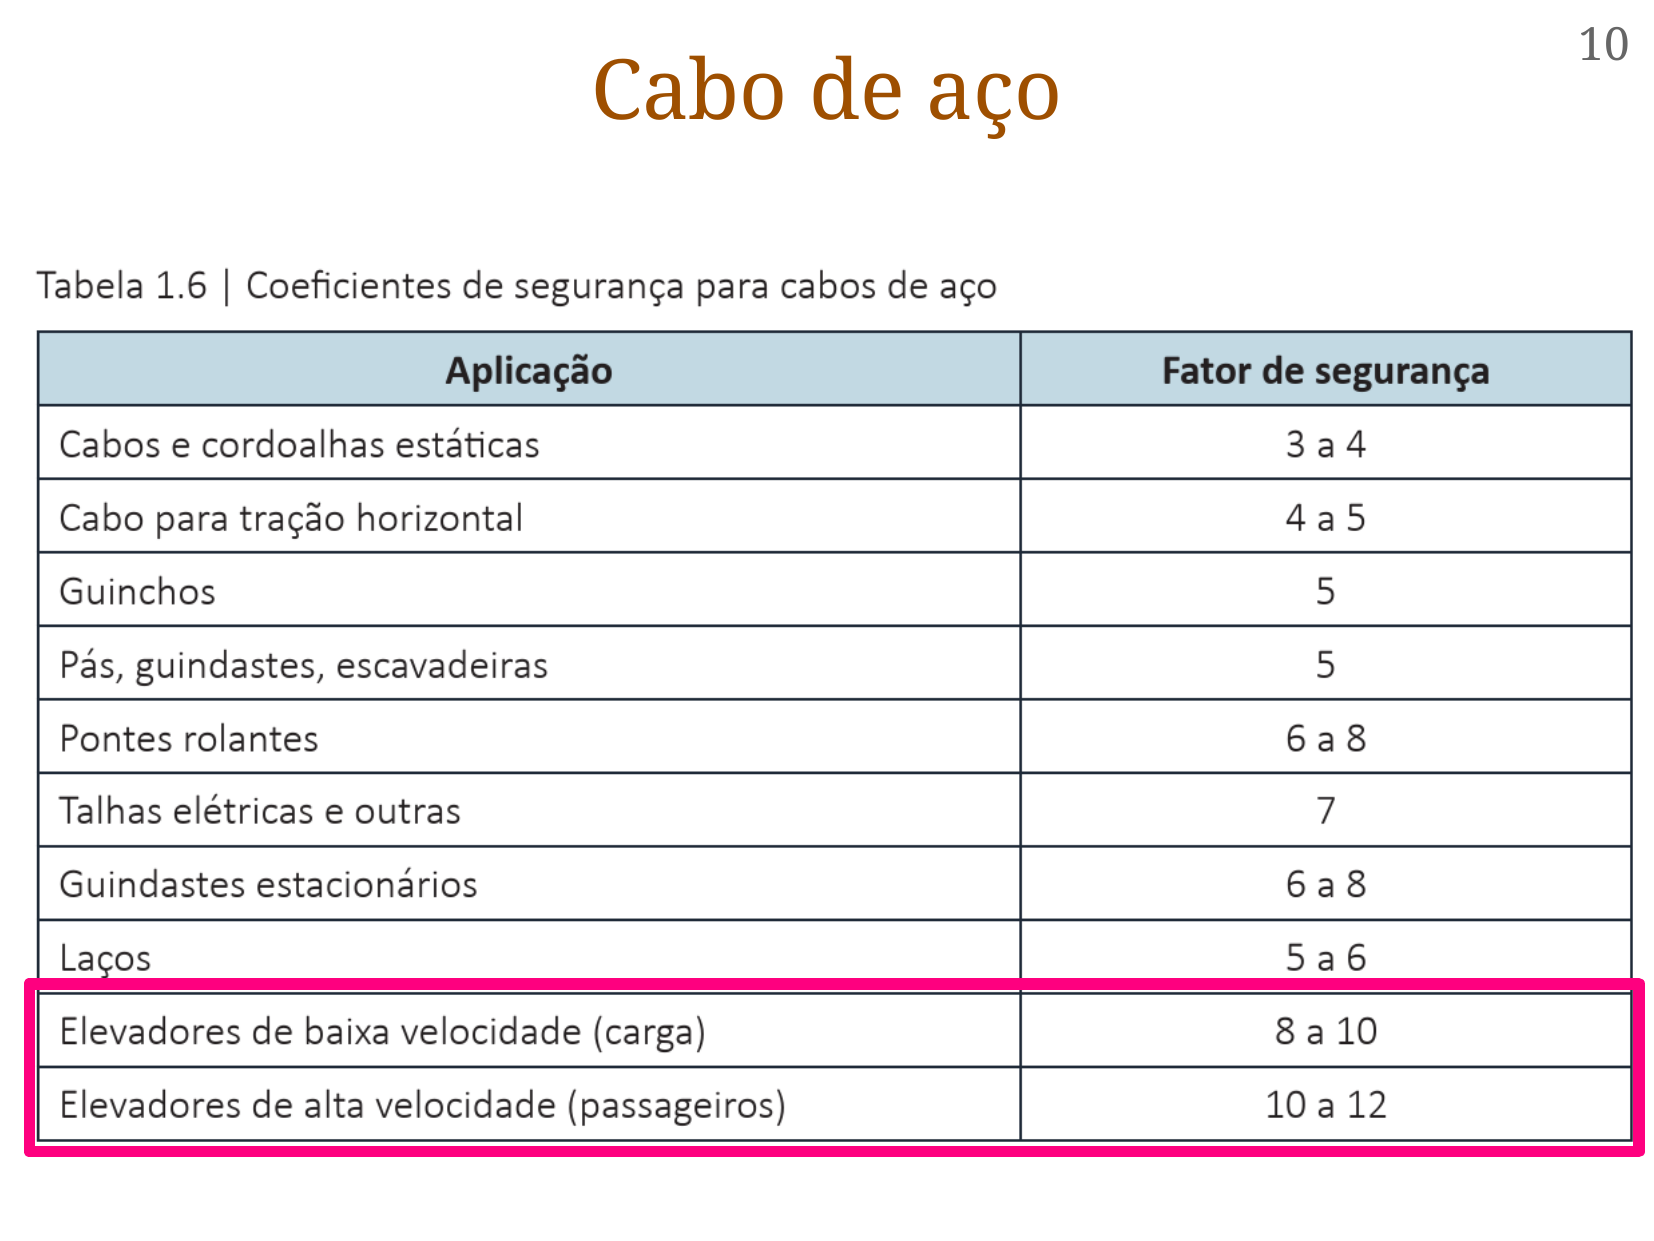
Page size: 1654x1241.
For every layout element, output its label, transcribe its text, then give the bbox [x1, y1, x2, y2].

picture [29, 265, 1637, 978]
title Cabo de aço [59, 29, 1595, 148]
picture [35, 990, 1633, 1146]
